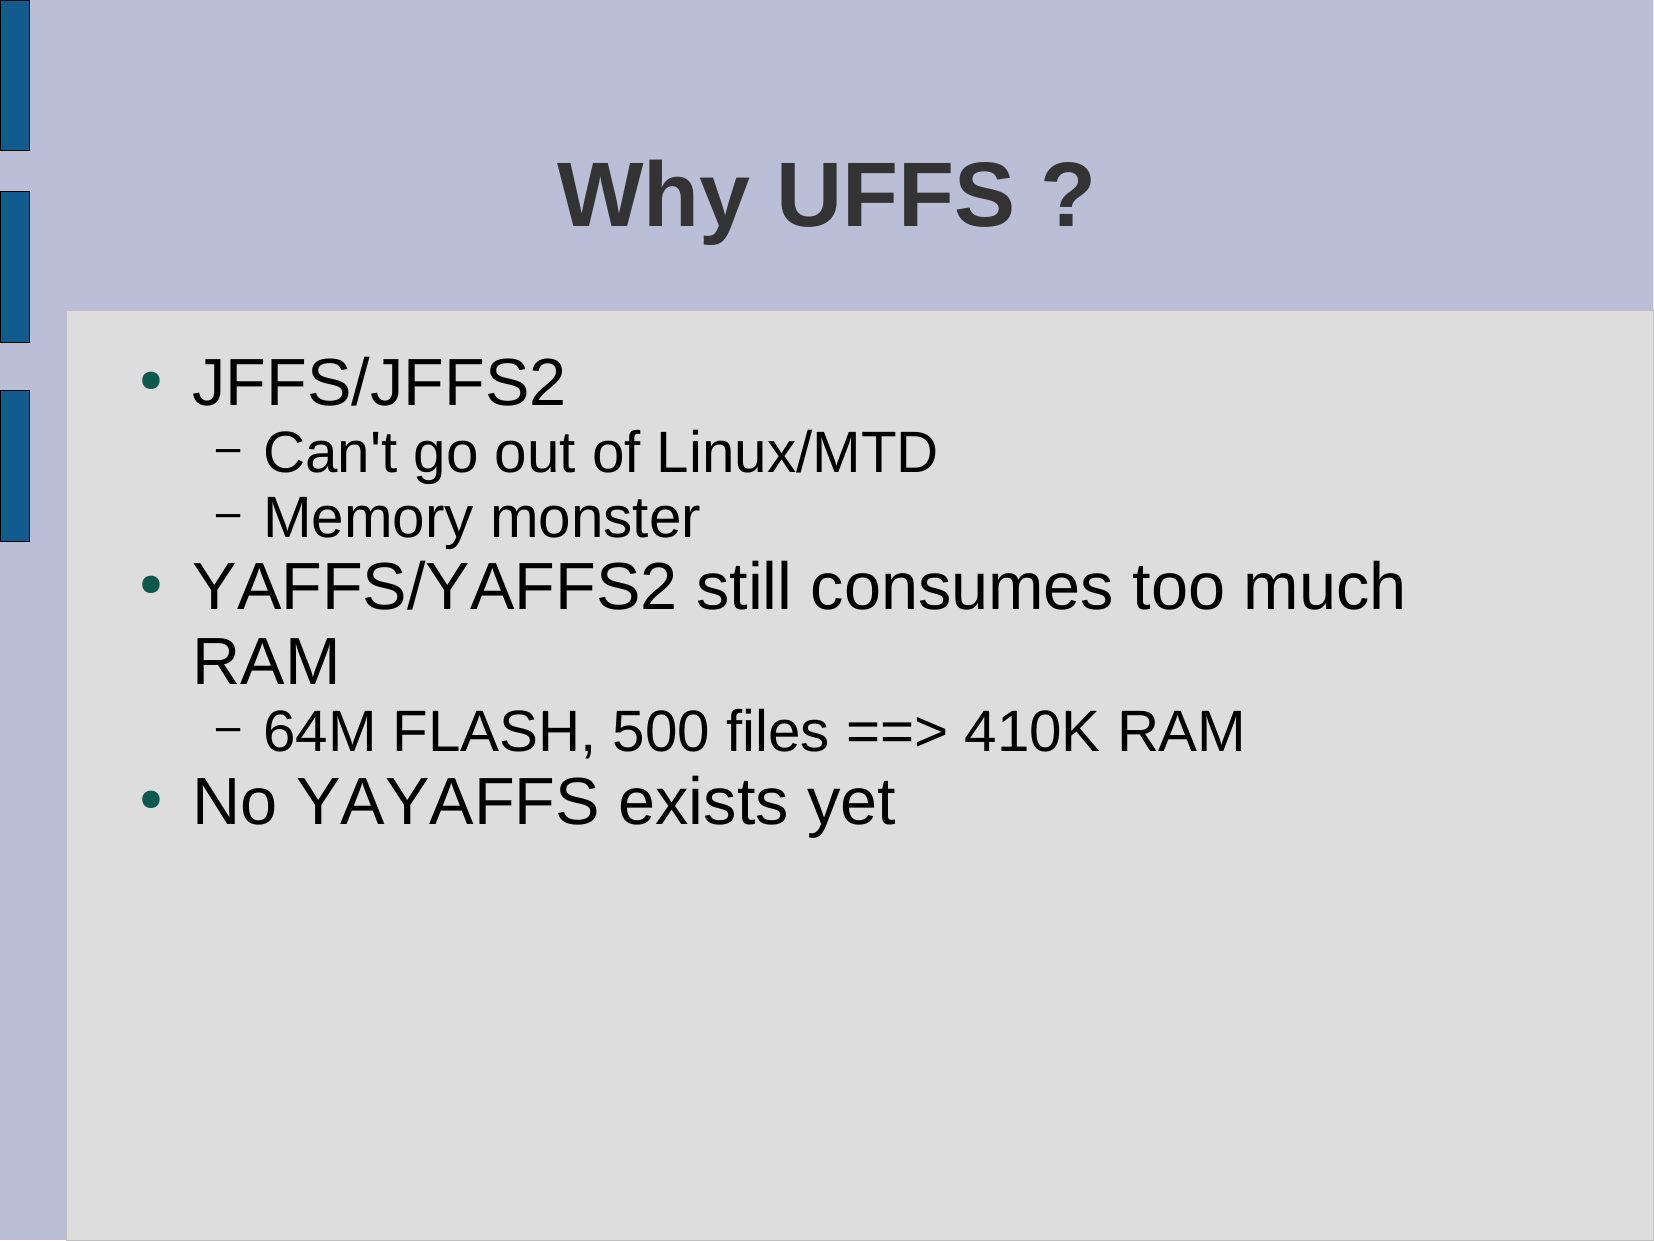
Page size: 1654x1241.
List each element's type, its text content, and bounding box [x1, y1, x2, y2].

title Why UFFS ? [121, 91, 1534, 299]
list JFFS/JFFS2 Can't go out of Linux/MTD Memory monster YAFFS/YAFFS2 still consumes too much RAM 64M FLASH, 500 files ==> 410K RAM No YAYAFFS exists yet [121, 344, 1534, 1127]
